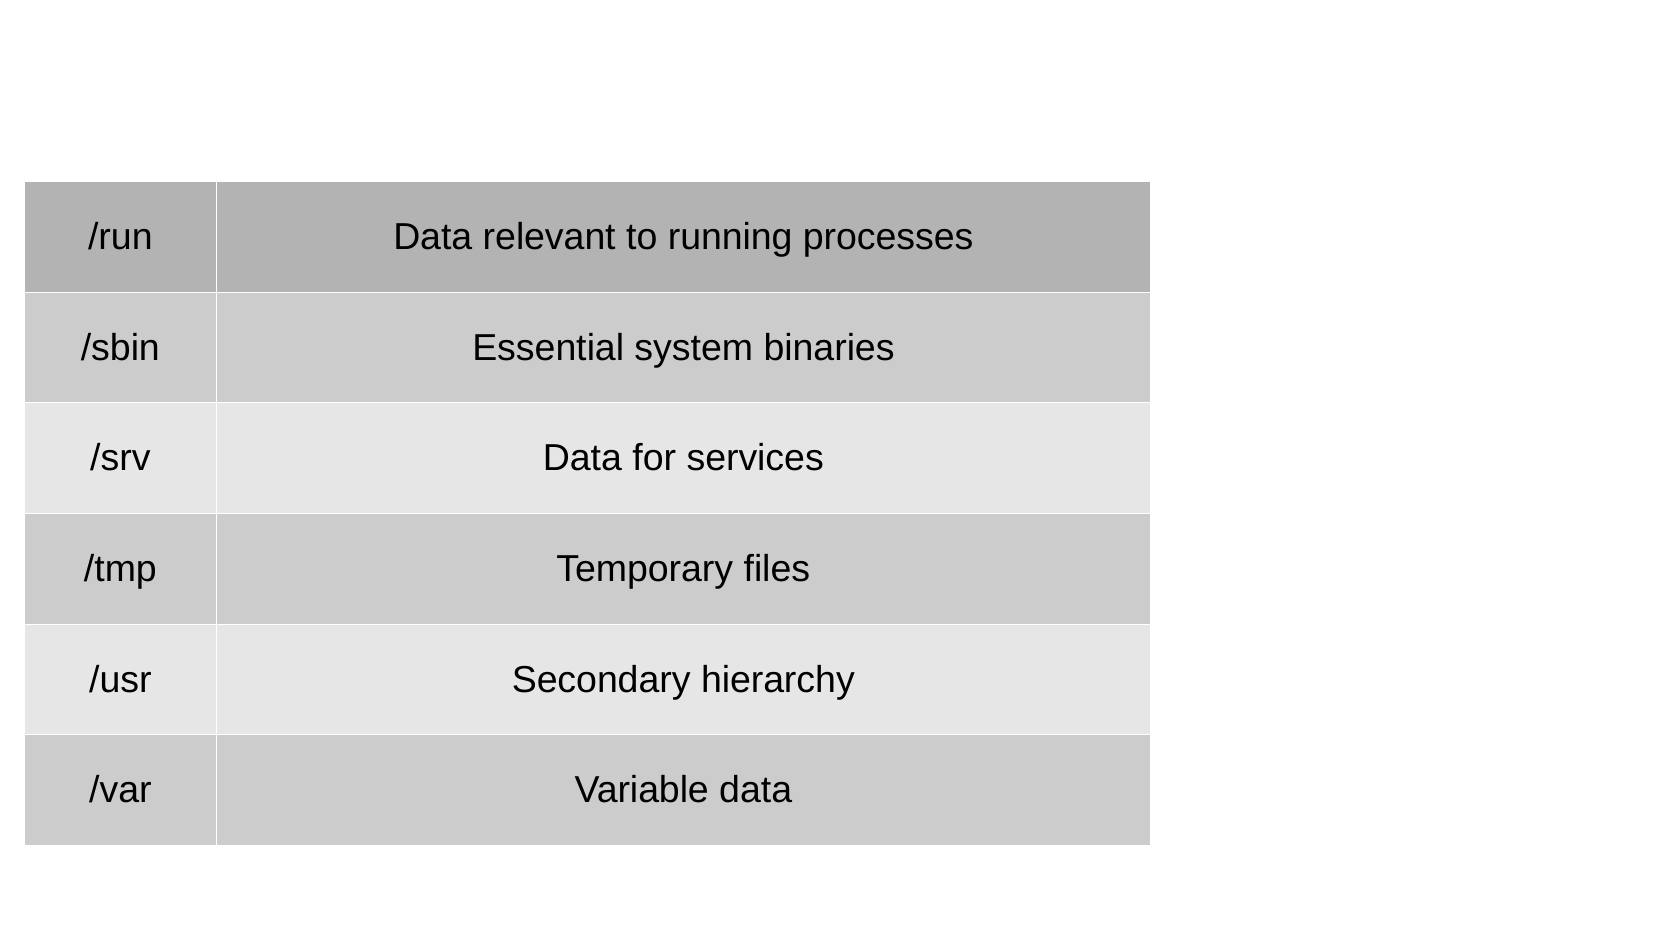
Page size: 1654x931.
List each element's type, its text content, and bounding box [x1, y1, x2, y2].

table_cell Secondary hierarchy [217, 625, 1150, 734]
table_header Data relevant to running processes [217, 182, 1150, 292]
table_cell Temporary files [217, 514, 1150, 624]
table_cell Essential system binaries [217, 293, 1150, 402]
table_cell /tmp [25, 514, 216, 624]
table_cell /usr [25, 625, 216, 734]
table_header /run [25, 182, 216, 292]
table_cell /var [25, 735, 216, 845]
table_cell /sbin [25, 293, 216, 402]
table_cell Variable data [217, 735, 1150, 845]
table_cell /srv [25, 403, 216, 513]
table_cell Data for services [217, 403, 1150, 513]
